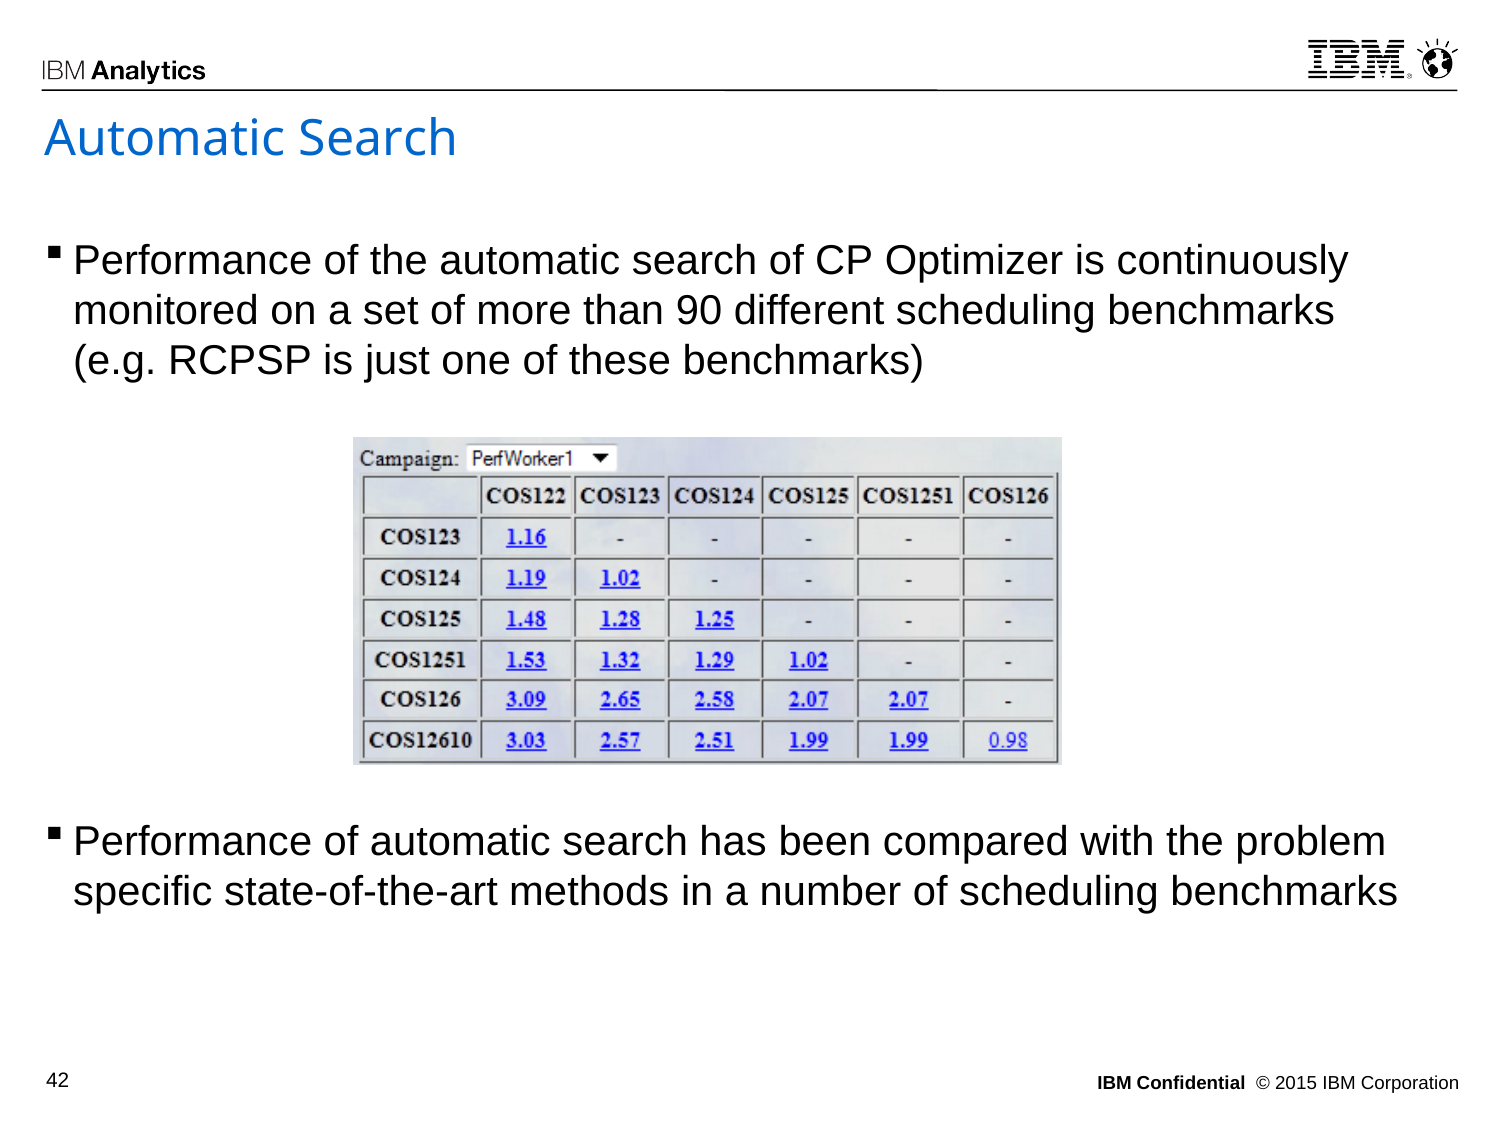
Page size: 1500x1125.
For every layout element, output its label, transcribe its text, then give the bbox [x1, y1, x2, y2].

picture [24, 42, 224, 99]
title Automatic Search [29, 97, 1500, 203]
list Performance of the automatic search of CP Optimizer is continuously monitored on a set of more than 90 different scheduling benchmarks (e.g. RCPSP is just one of these benchmarks) Performance of automatic search has been compared with the problem specific state-of-the-art methods in a number of scheduling benchmarks [29, 224, 1426, 1066]
picture [353, 437, 1062, 765]
picture [1294, 24, 1469, 91]
